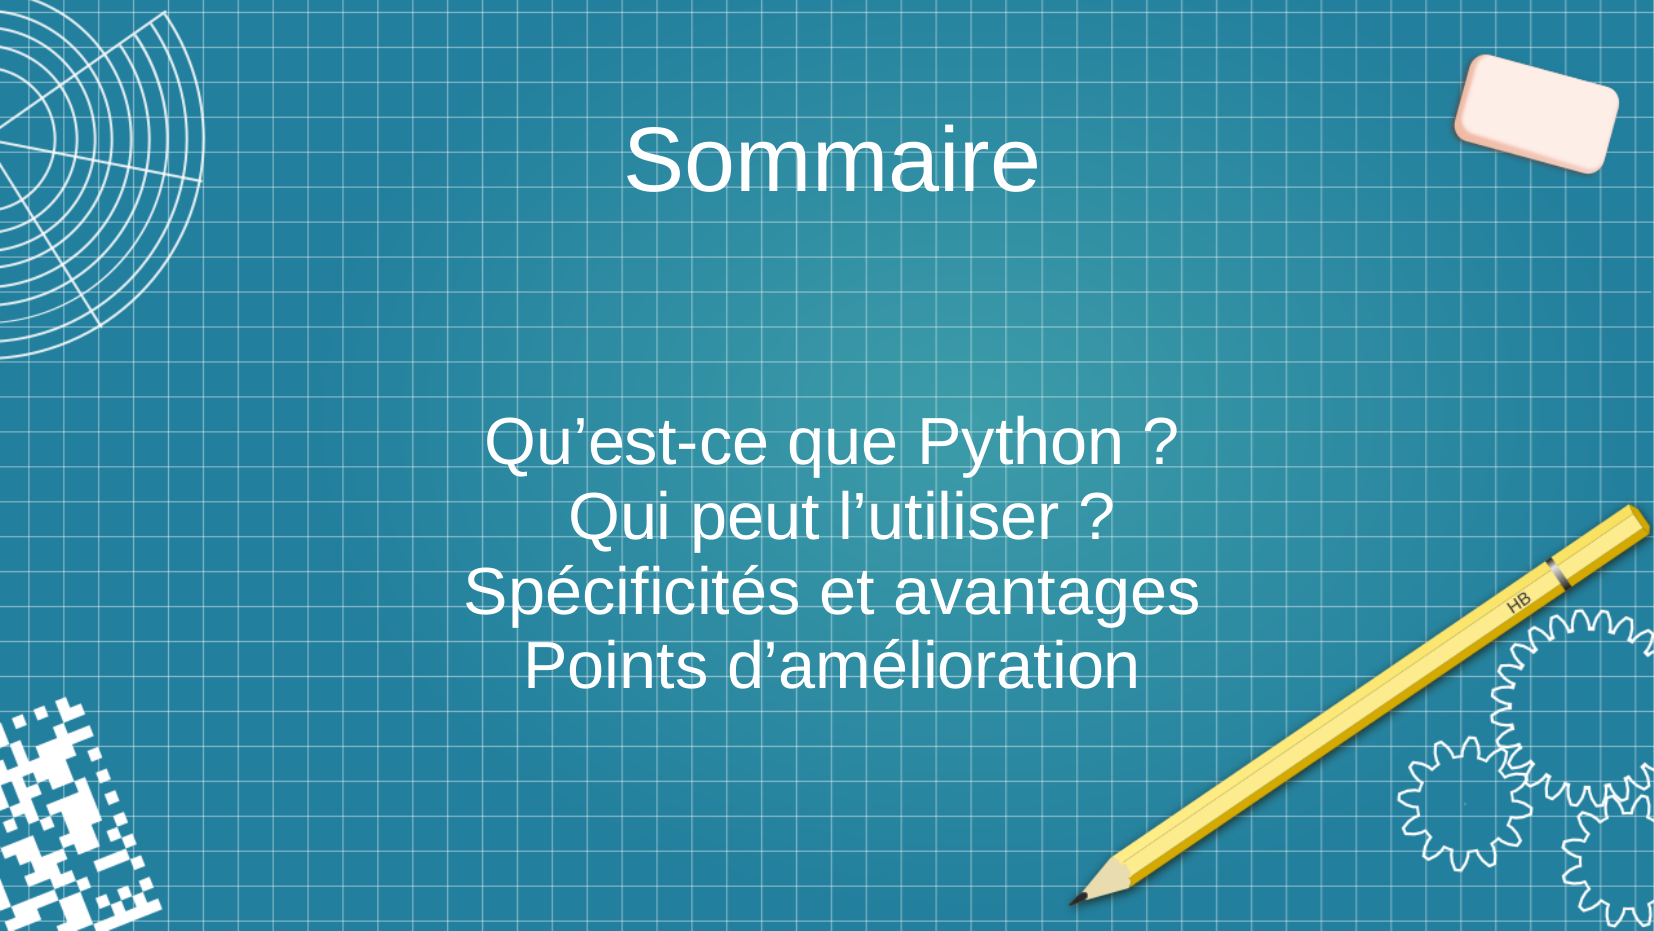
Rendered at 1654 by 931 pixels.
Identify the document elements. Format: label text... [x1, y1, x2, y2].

subtitle Qu’est-ce que Python ? Qui peut l’utiliser ? Spécificités et avantages Points d’amélioration [88, 265, 1577, 842]
title Sommaire [88, 53, 1577, 265]
picture [0, 0, 1654, 931]
